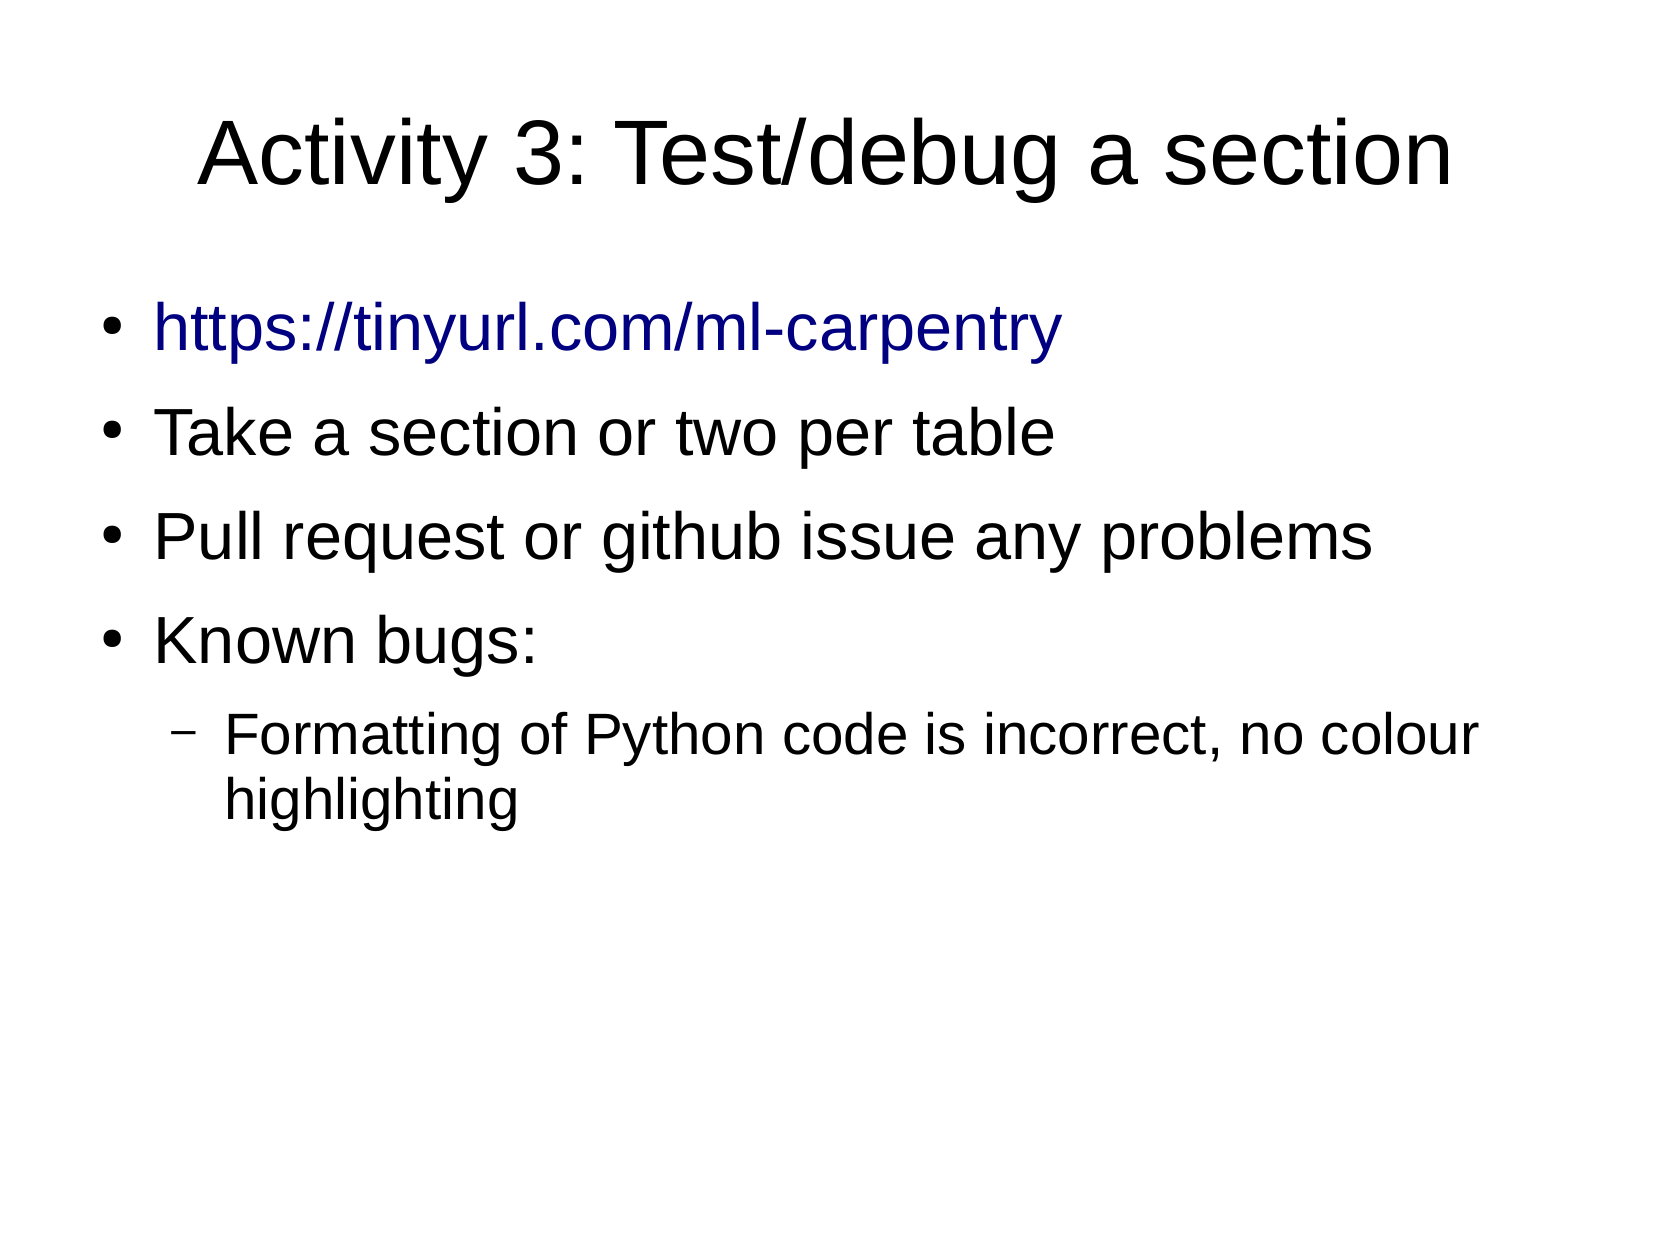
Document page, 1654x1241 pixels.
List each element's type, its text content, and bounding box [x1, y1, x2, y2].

list https://tinyurl.com/ml-carpentry Take a section or two per table Pull request or github issue any problems Known bugs: Formatting of Python code is incorrect, no colour highlighting [82, 290, 1571, 1010]
title Activity 3: Test/debug a section [82, 49, 1571, 257]
